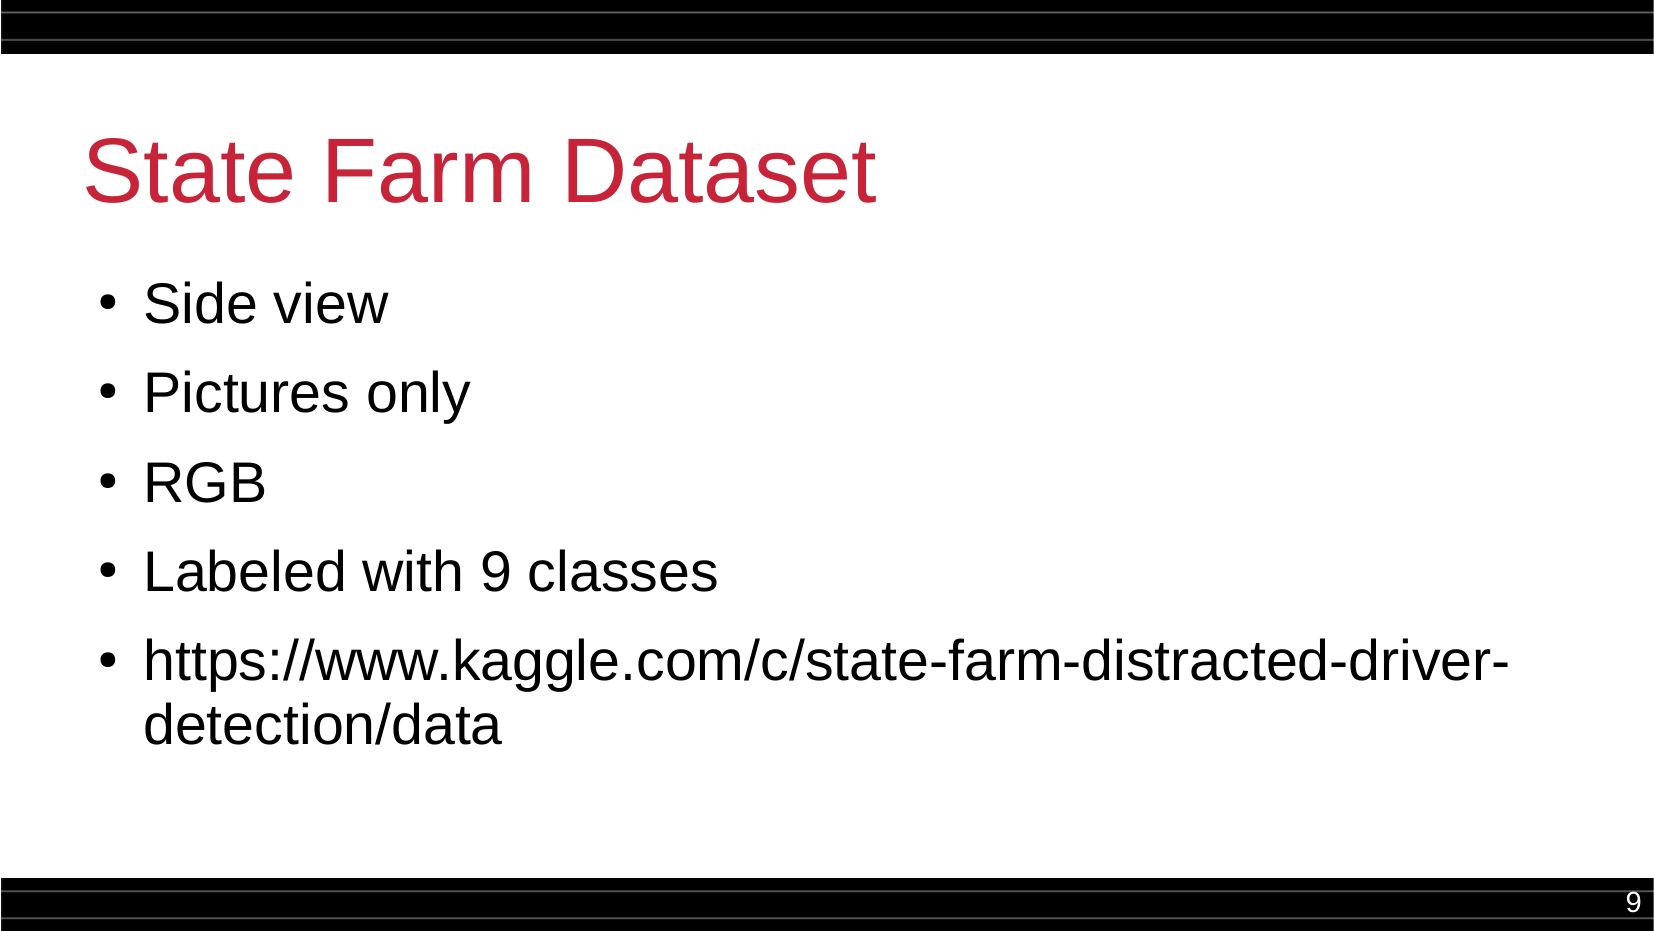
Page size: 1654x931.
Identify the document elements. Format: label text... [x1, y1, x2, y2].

picture [1, 878, 1654, 931]
list Side view Pictures only RGB Labeled with 9 classes https://www.kaggle.com/c/state-farm-distracted-driver-detection/data [82, 271, 1571, 758]
picture [1, 0, 1654, 54]
title State Farm Dataset [82, 92, 1571, 249]
